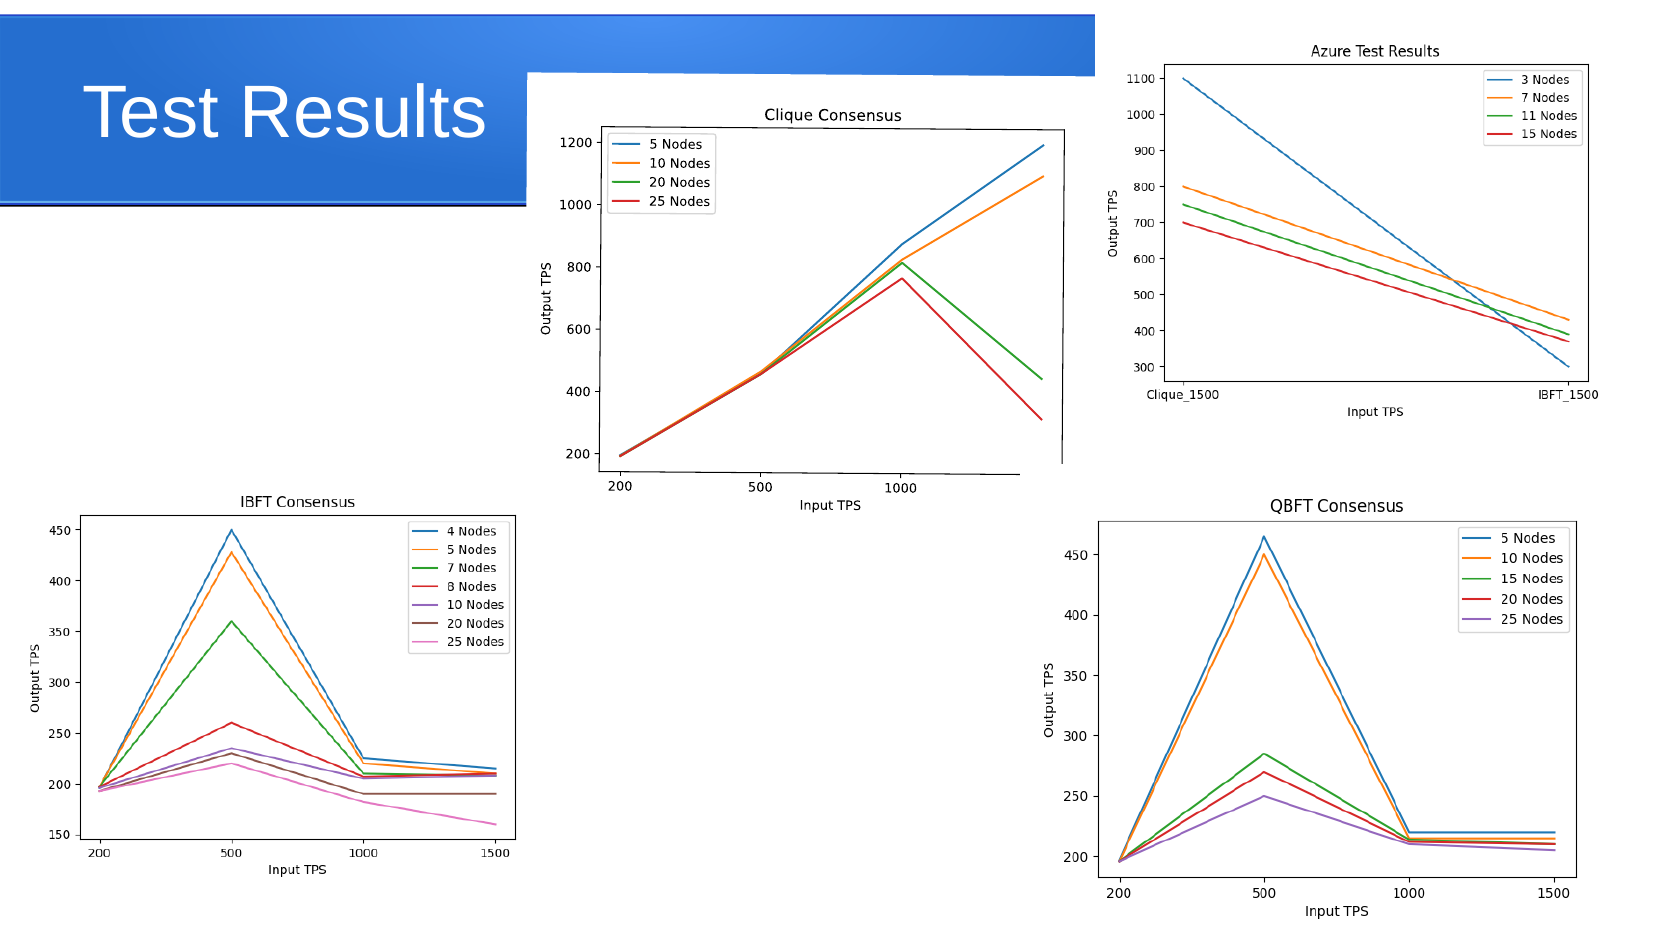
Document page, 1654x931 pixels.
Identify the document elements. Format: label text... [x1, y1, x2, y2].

title Test Results [82, 35, 1095, 189]
picture [9, 14, 1642, 928]
